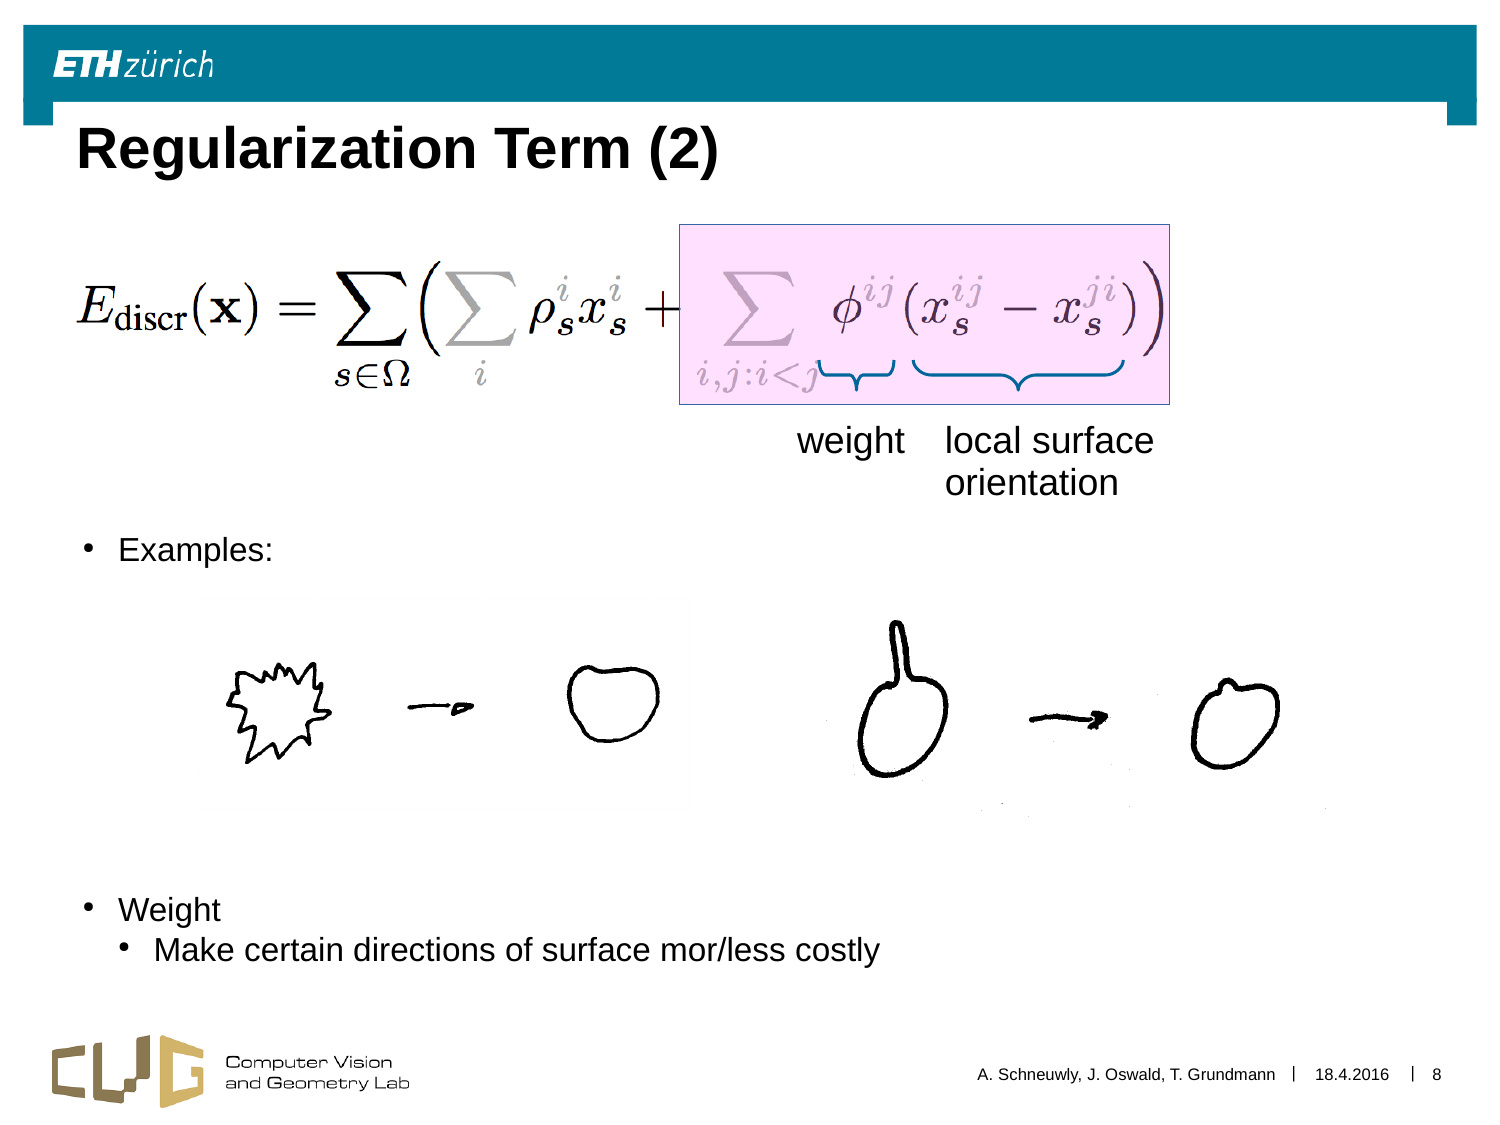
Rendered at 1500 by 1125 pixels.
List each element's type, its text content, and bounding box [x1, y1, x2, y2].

text_box [443, 255, 518, 386]
slide_number 18.4.2016 [1302, 1034, 1403, 1112]
text_box [679, 224, 1170, 405]
text_box weight [779, 411, 926, 511]
text_box local surface orientation [926, 411, 1271, 526]
text_box Examples: Weight Make certain directions of surface mor/less costly [64, 521, 1350, 976]
text_box [608, 256, 628, 303]
picture [60, 242, 679, 404]
slide_number <number> [1415, 1034, 1459, 1112]
text_box [554, 255, 573, 303]
picture [52, 1035, 409, 1108]
picture [195, 596, 691, 811]
footer A. Schneuwly, J. Oswald, T. Grundmann [750, 1034, 1277, 1112]
picture [795, 584, 1336, 819]
title Regularization Term (2) [53, 101, 1447, 262]
